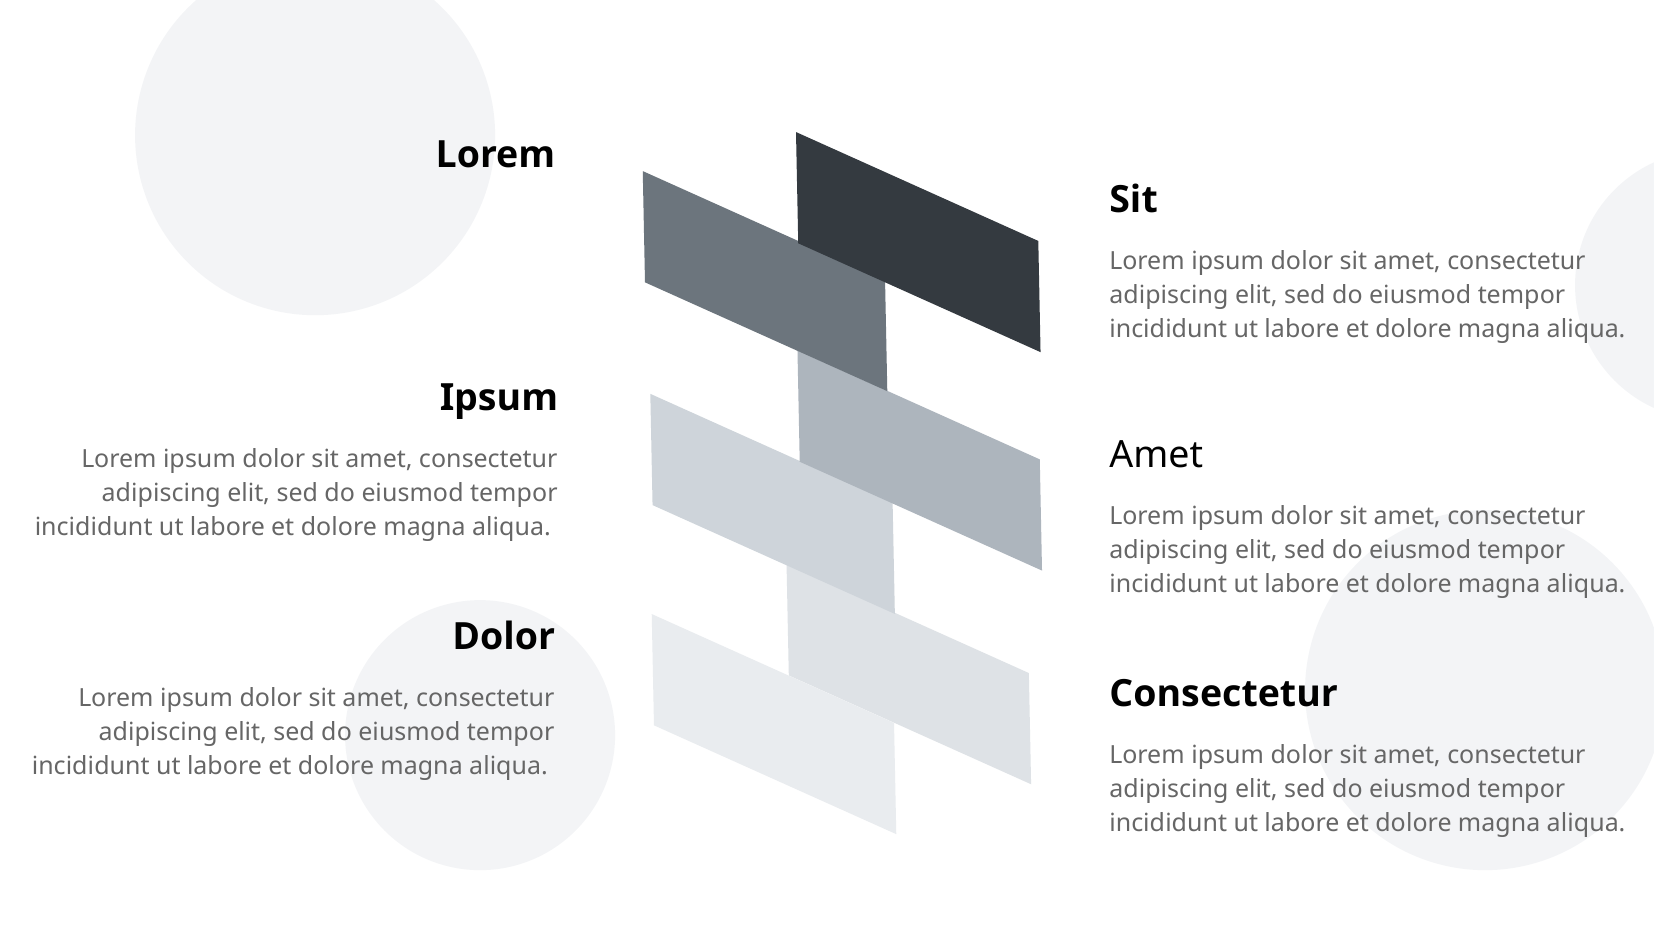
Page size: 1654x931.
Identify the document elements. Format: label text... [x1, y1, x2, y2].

text_box Lorem ipsum dolor sit amet, consectetur adipiscing elit, sed do eiusmod tempor incididunt ut labore et dolore magna aliqua. [1094, 235, 1650, 358]
text_box Sit [1094, 165, 1425, 231]
text_box Lorem ipsum dolor sit amet, consectetur adipiscing elit, sed do eiusmod tempor incididunt ut labore et dolore magna aliqua. [18, 432, 574, 608]
text_box Lorem [240, 120, 571, 186]
text_box Lorem ipsum dolor sit amet, consectetur adipiscing elit, sed do eiusmod tempor incididunt ut labore et dolore magna aliqua. [1094, 490, 1650, 614]
text_box Lorem ipsum dolor sit amet, consectetur adipiscing elit, sed do eiusmod tempor incididunt ut labore et dolore magna aliqua. [1094, 729, 1650, 853]
text_box Lorem ipsum dolor sit amet, consectetur adipiscing elit, sed do eiusmod tempor incididunt ut labore et dolore magna aliqua. [15, 672, 571, 796]
text_box Ipsum [243, 362, 574, 429]
text_box Dolor [240, 602, 571, 668]
text_box Consectetur [1094, 659, 1425, 726]
text_box Amet [1094, 420, 1425, 487]
